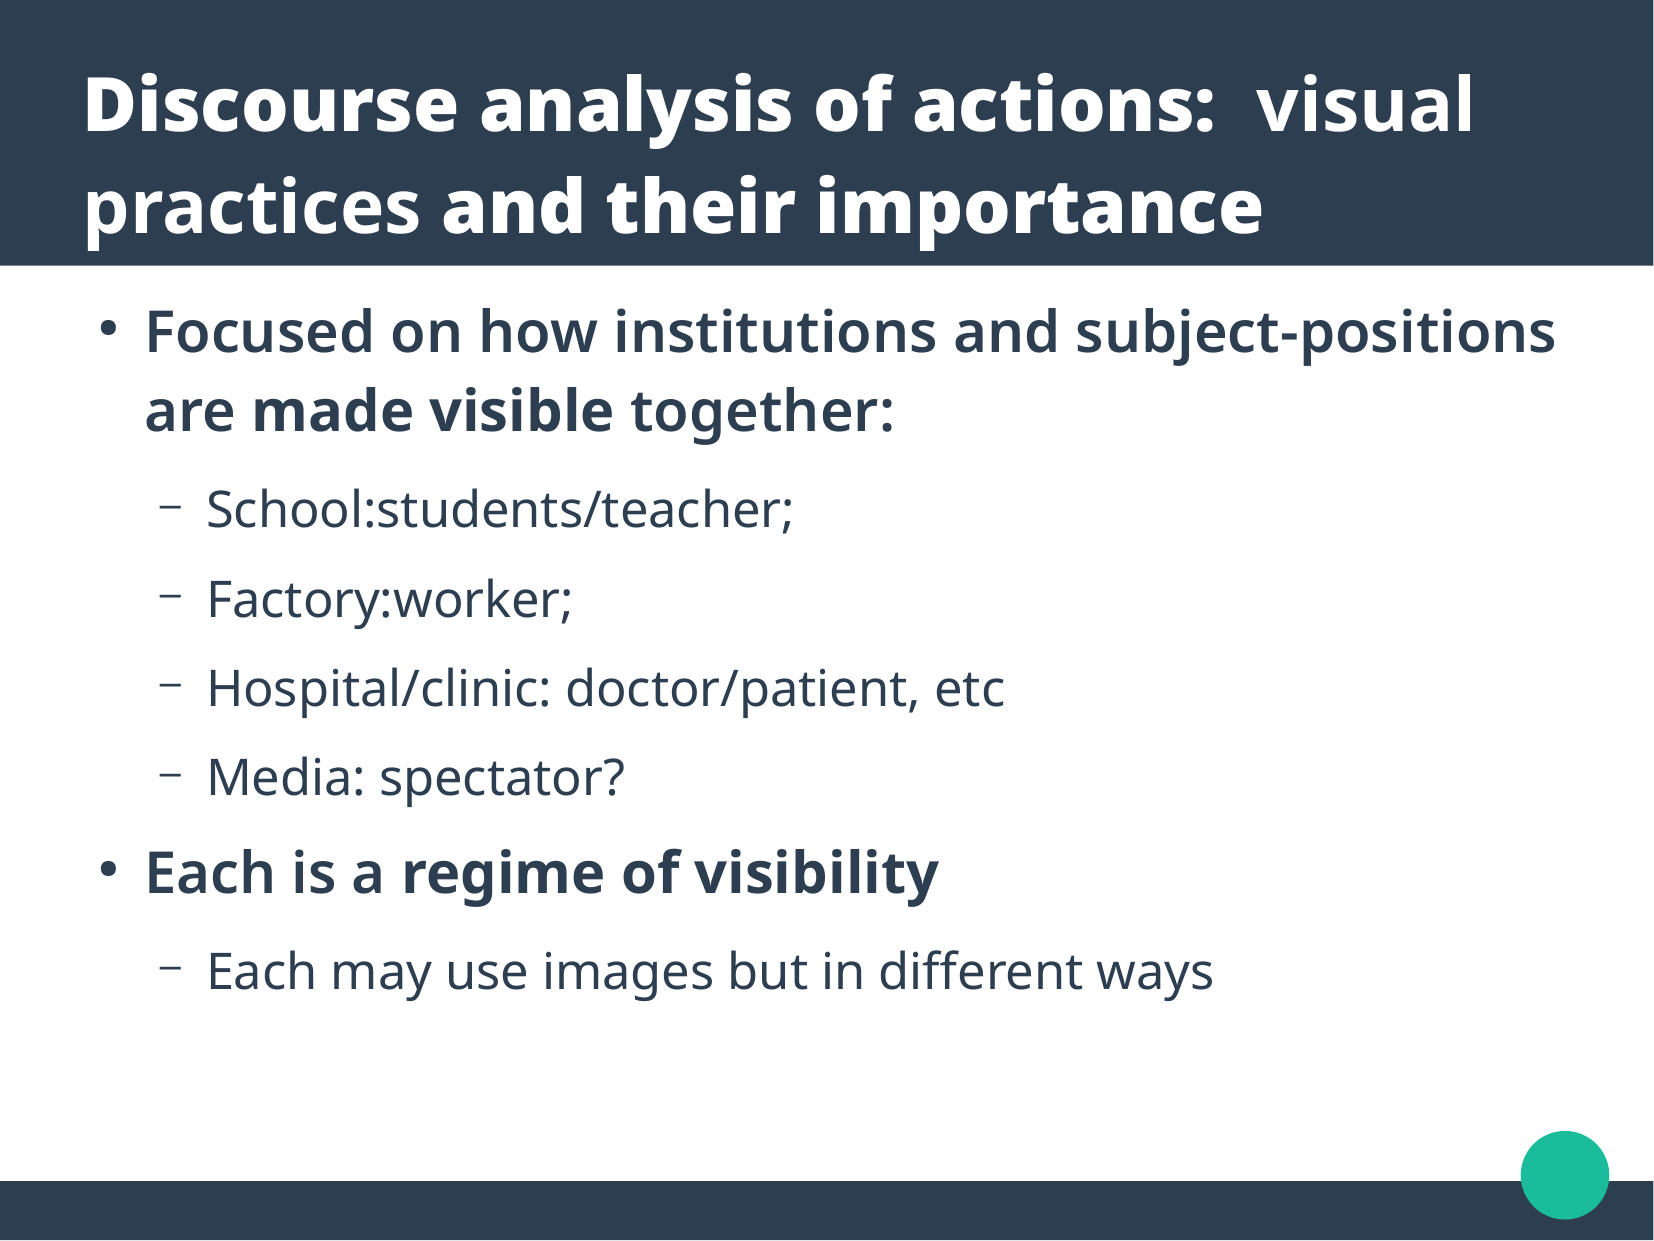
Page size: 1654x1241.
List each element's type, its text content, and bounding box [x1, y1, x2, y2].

list Focused on how institutions and subject-positions are made visible together: School:students/teacher; Factory:worker; Hospital/clinic: doctor/patient, etc Media: spectator? Each is a regime of visibility Each may use images but in different ways [82, 290, 1571, 1010]
title Discourse analysis of actions: visual practices and their importance [82, 0, 1571, 290]
